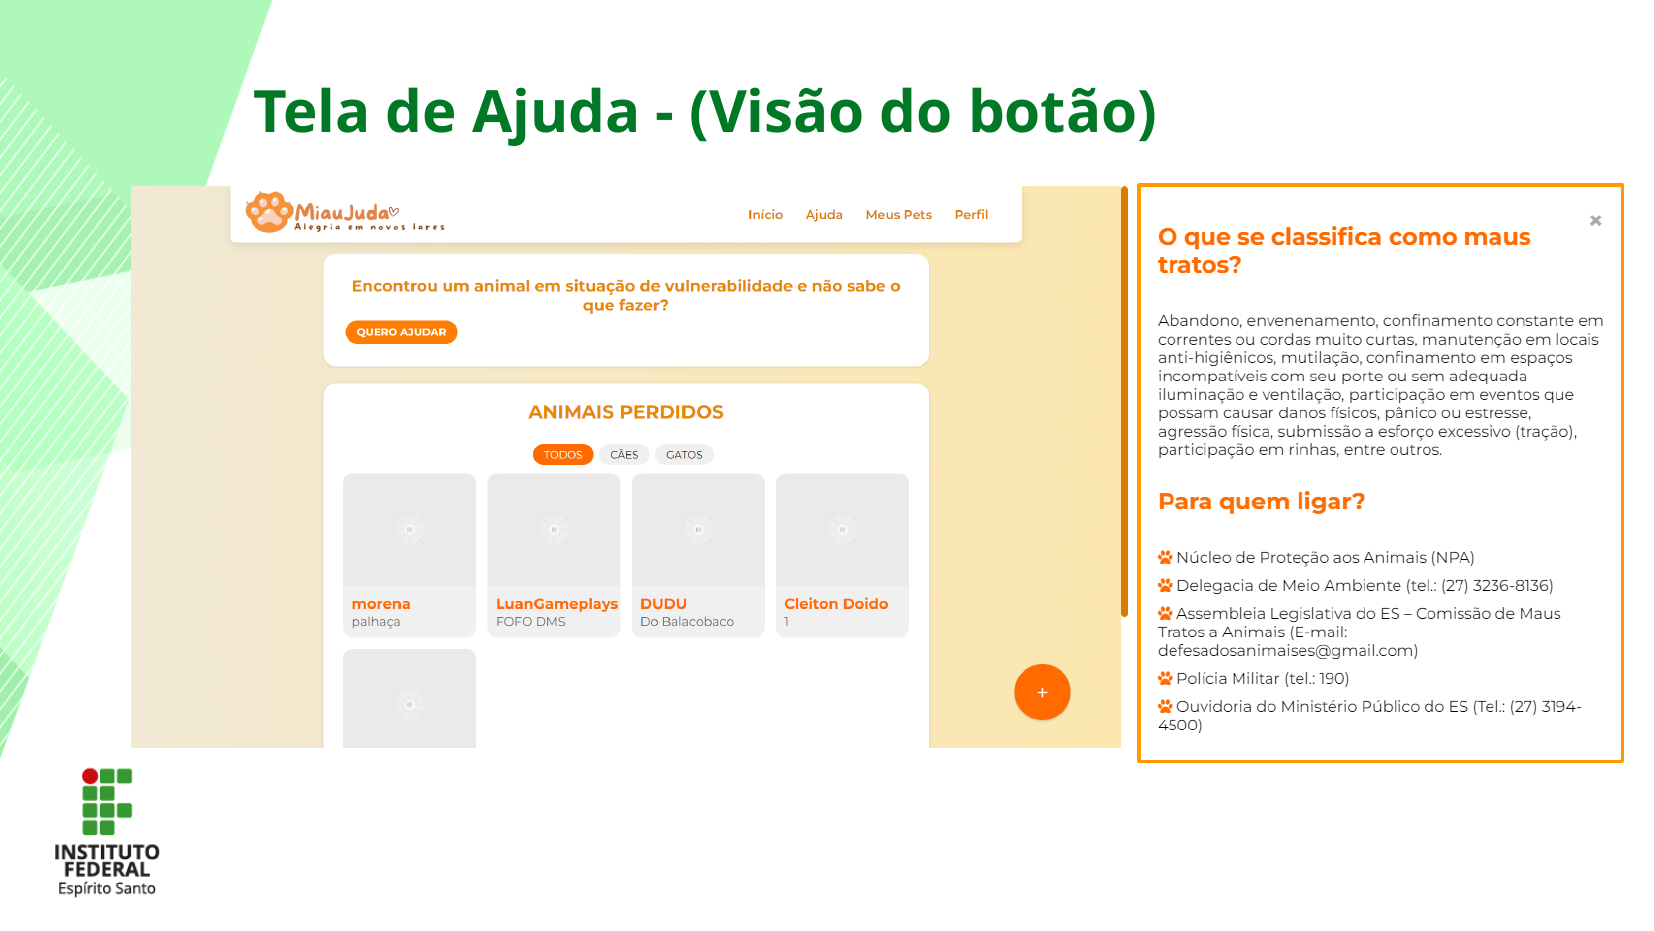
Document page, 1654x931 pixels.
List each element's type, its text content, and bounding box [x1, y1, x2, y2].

picture [0, 0, 1654, 931]
text_box Tela de Ajuda - (Visão do botão) [238, 66, 1290, 152]
